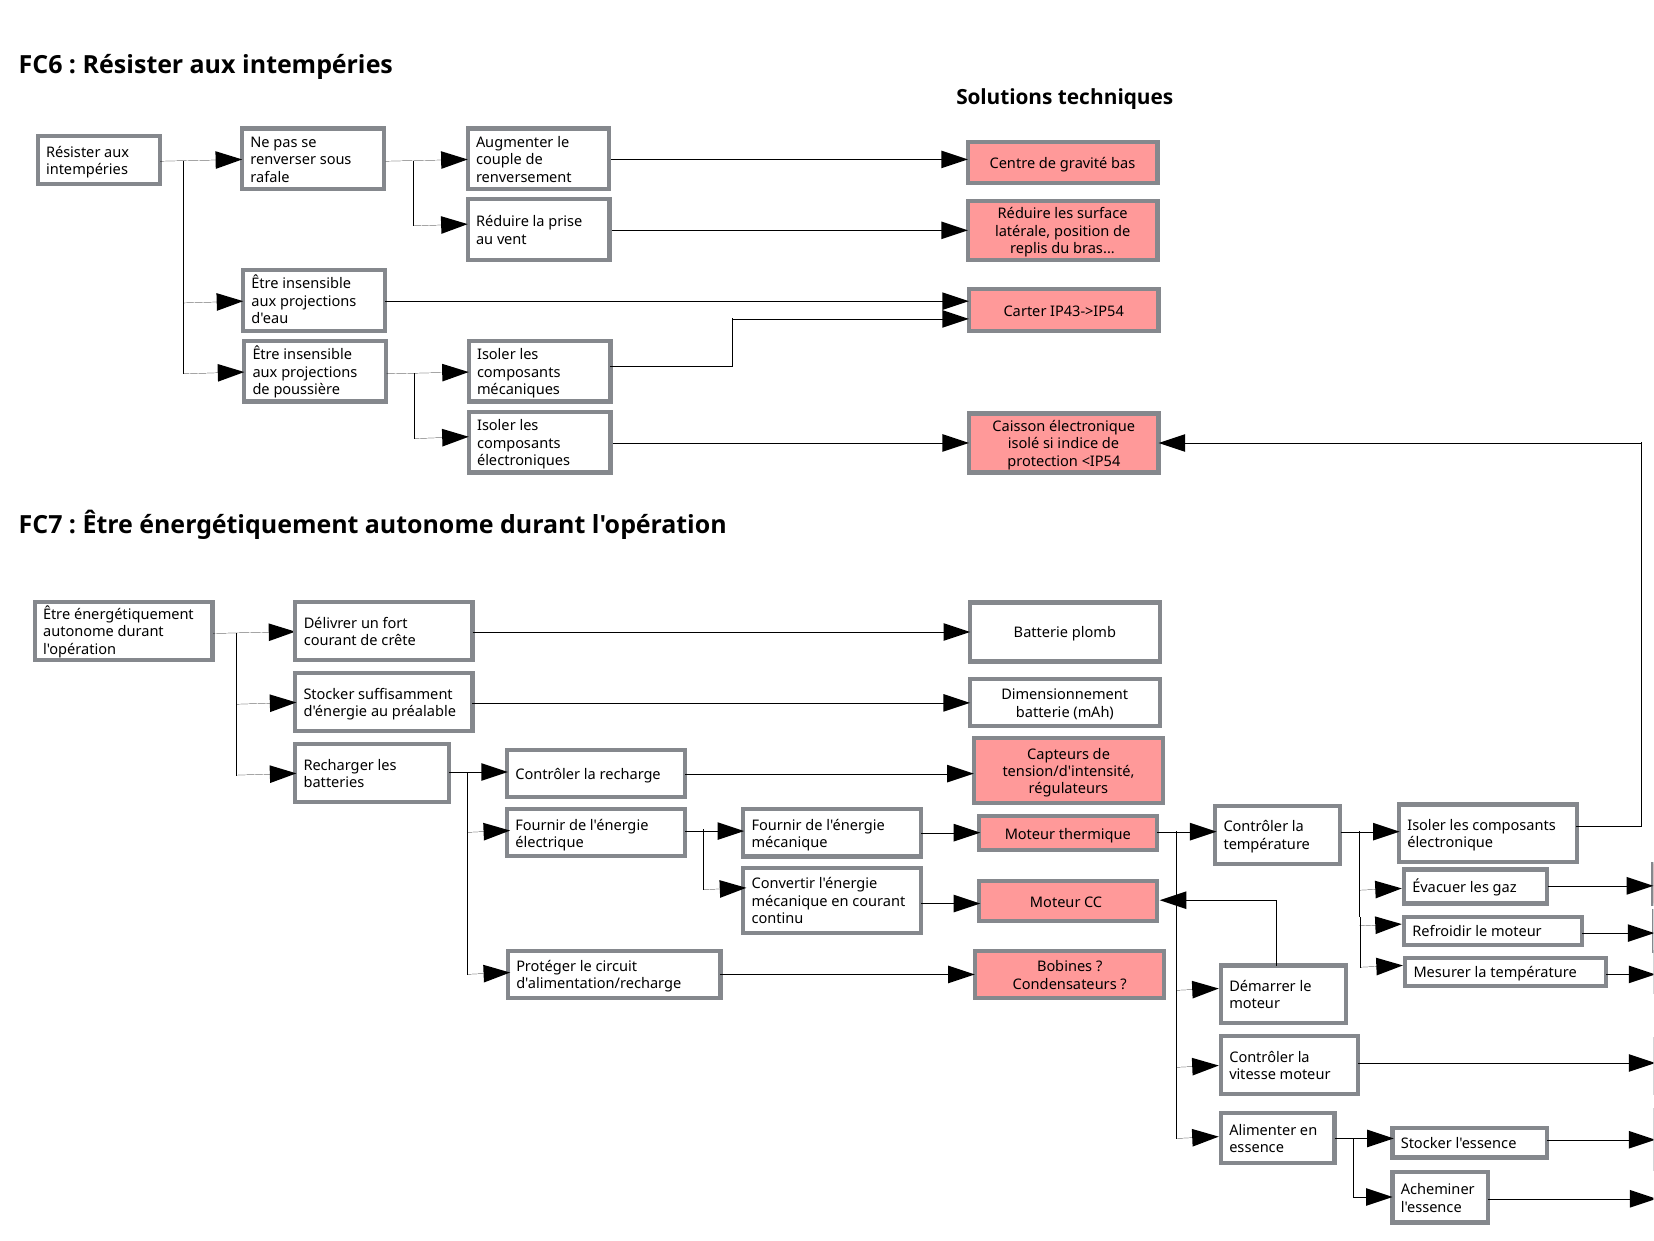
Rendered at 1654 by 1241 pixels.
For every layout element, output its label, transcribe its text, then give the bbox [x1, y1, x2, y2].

text_box Réduire la prise au vent [467, 199, 610, 260]
text_box Ne pas se renverser sous rafale [242, 128, 384, 189]
text_box Dimensionnement batterie (mAh) [969, 679, 1160, 727]
text_box Mesurer la température [1405, 958, 1607, 987]
text_box Refroidir le moteur [1404, 916, 1582, 945]
text_box Stocker l'essence [1392, 1127, 1548, 1158]
text_box Carter IP43->IP54 [968, 289, 1159, 331]
text_box Fournir de l'énergie mécanique [743, 809, 922, 857]
text_box Contrôler la recharge [507, 750, 685, 798]
text_box Caisson électronique isolé si indice de protection <IP54 [968, 413, 1159, 473]
text_box Fournir de l'énergie électrique [507, 809, 685, 857]
text_box Centre de gravité bas [967, 141, 1158, 184]
text_box Être énergétiquement autonome durant l'opération [34, 602, 213, 660]
text_box Stocker suffisamment d'énergie au préalable [295, 673, 473, 731]
text_box Moteur CC [978, 881, 1157, 922]
text_box Solutions techniques [950, 62, 1217, 130]
text_box FC7 : Être énergétiquement autonome durant l'opération [12, 503, 839, 544]
text_box Contrôler la température [1215, 806, 1340, 864]
text_box Moteur thermique [978, 816, 1157, 851]
text_box Être insensible aux projections d'eau [243, 270, 385, 331]
text_box Protéger le circuit d'alimentation/recharge [507, 950, 721, 999]
text_box FC6 : Résister aux intempéries [12, 43, 721, 83]
text_box Augmenter le couple de renversement [467, 128, 610, 189]
text_box Résister aux intempéries [37, 135, 161, 185]
text_box Recharger les batteries [295, 744, 449, 802]
text_box Isoler les composants mécaniques [468, 341, 611, 402]
text_box Être insensible aux projections de poussière [244, 341, 386, 402]
text_box Réduire les surface latérale, position de replis du bras... [967, 200, 1158, 260]
text_box Alimenter en essence [1221, 1113, 1335, 1164]
text_box Évacuer les gaz [1404, 869, 1548, 904]
text_box Délivrer un fort courant de crête [295, 602, 473, 660]
text_box Capteurs de tension/d'intensité, régulateurs [973, 738, 1164, 804]
text_box Isoler les composants électroniques [468, 412, 611, 473]
text_box Batterie plomb [970, 602, 1160, 662]
text_box Contrôler la vitesse moteur [1221, 1036, 1359, 1094]
text_box Isoler les composants électronique [1398, 804, 1577, 863]
text_box Acheminer l'essence [1392, 1172, 1489, 1223]
text_box Convertir l'énergie mécanique en courant continu [743, 868, 922, 934]
text_box Démarrer le moteur [1221, 965, 1346, 1024]
text_box Bobines ? Condensateurs ? [974, 950, 1165, 999]
